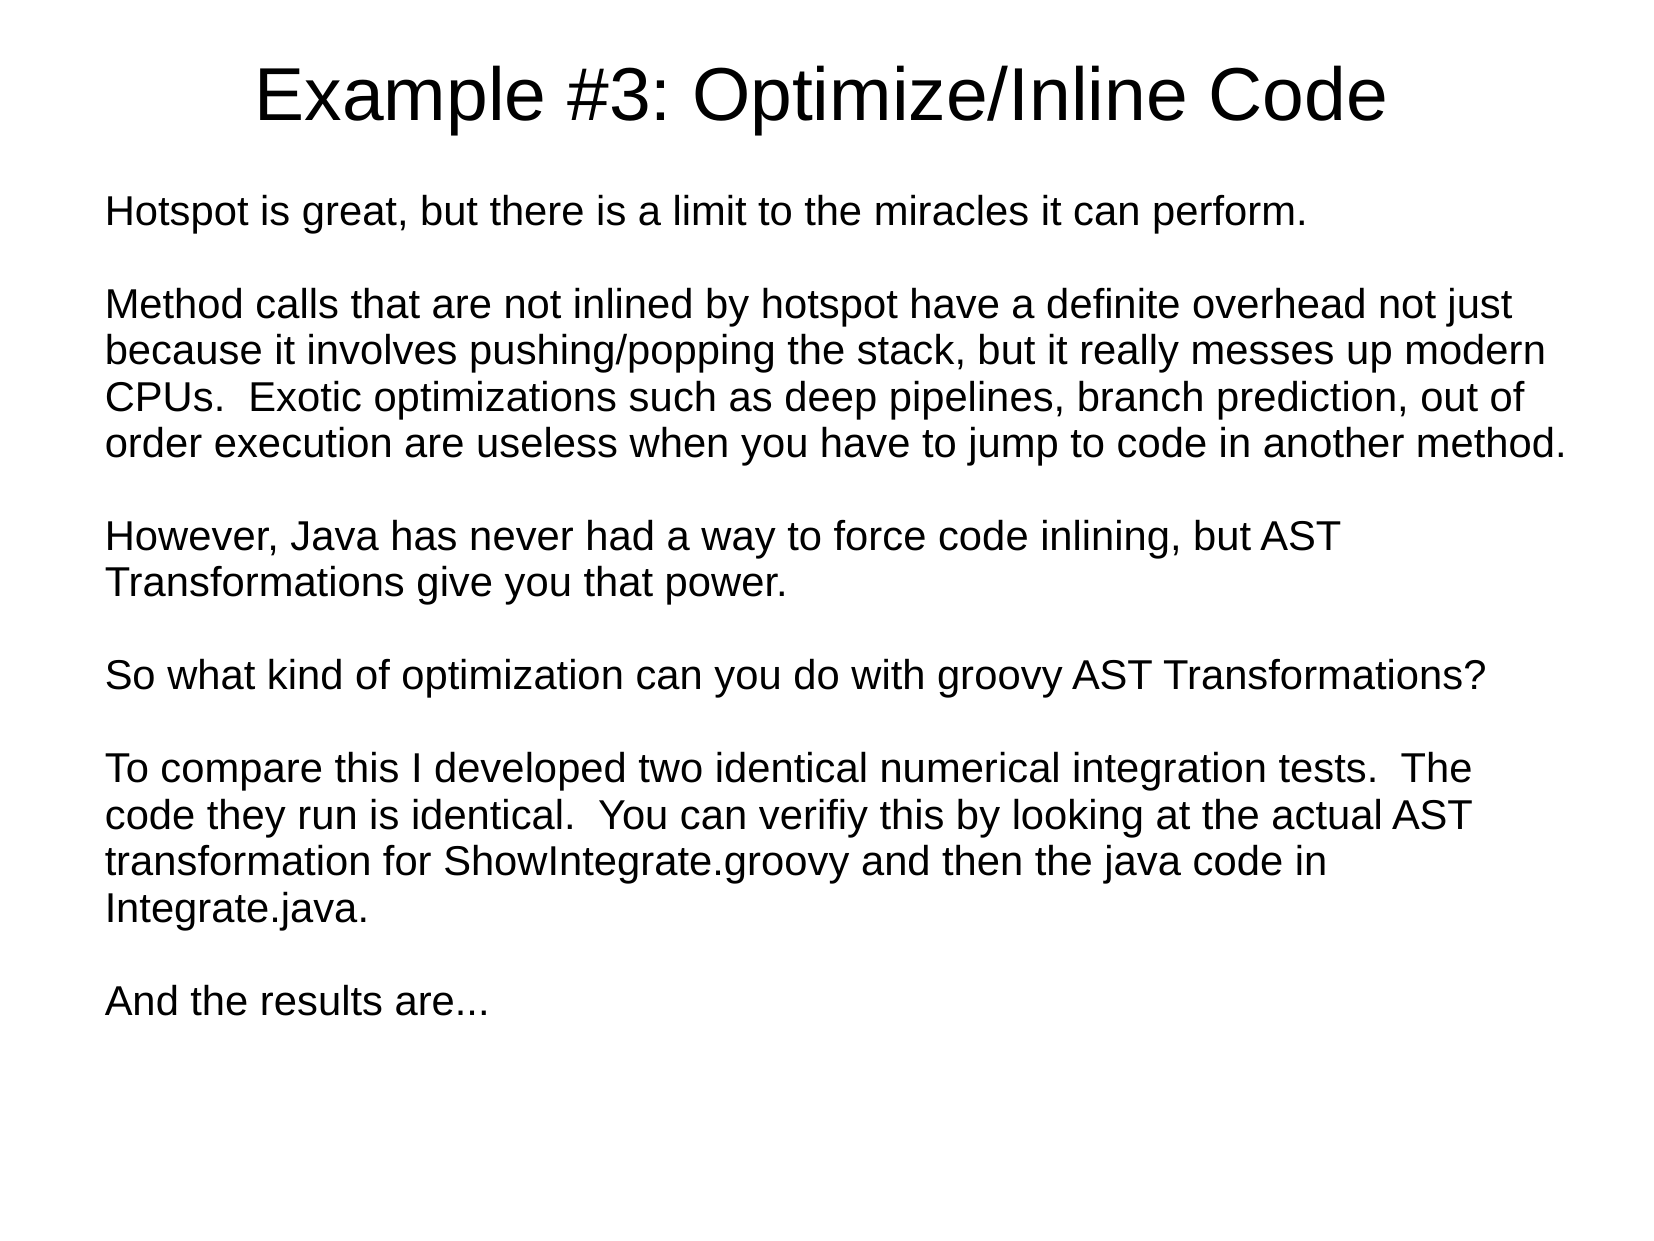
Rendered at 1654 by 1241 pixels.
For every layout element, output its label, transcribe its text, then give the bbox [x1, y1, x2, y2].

text_box Example #3: Optimize/Inline Code [240, 45, 1411, 144]
text_box Hotspot is great, but there is a limit to the miracles it can perform. Method calls that are not inlined by hotspot have a definite overhead not just because it involves pushing/popping the stack, but it really messes up modern CPUs. Exotic optimizations such as deep pipelines, branch prediction, out of order execution are useless when you have to jump to code in another method. However, Java has never had a way to force code inlining, but AST Transformations give you that power. So what kind of optimization can you do with groovy AST Transformations? To compare this I developed two identical numerical integration tests. The code they run is identical. You can verifiy this by looking at the actual AST transformation for ShowIntegrate.groovy and then the java code in Integrate.java. And the results are... [90, 180, 1591, 1032]
